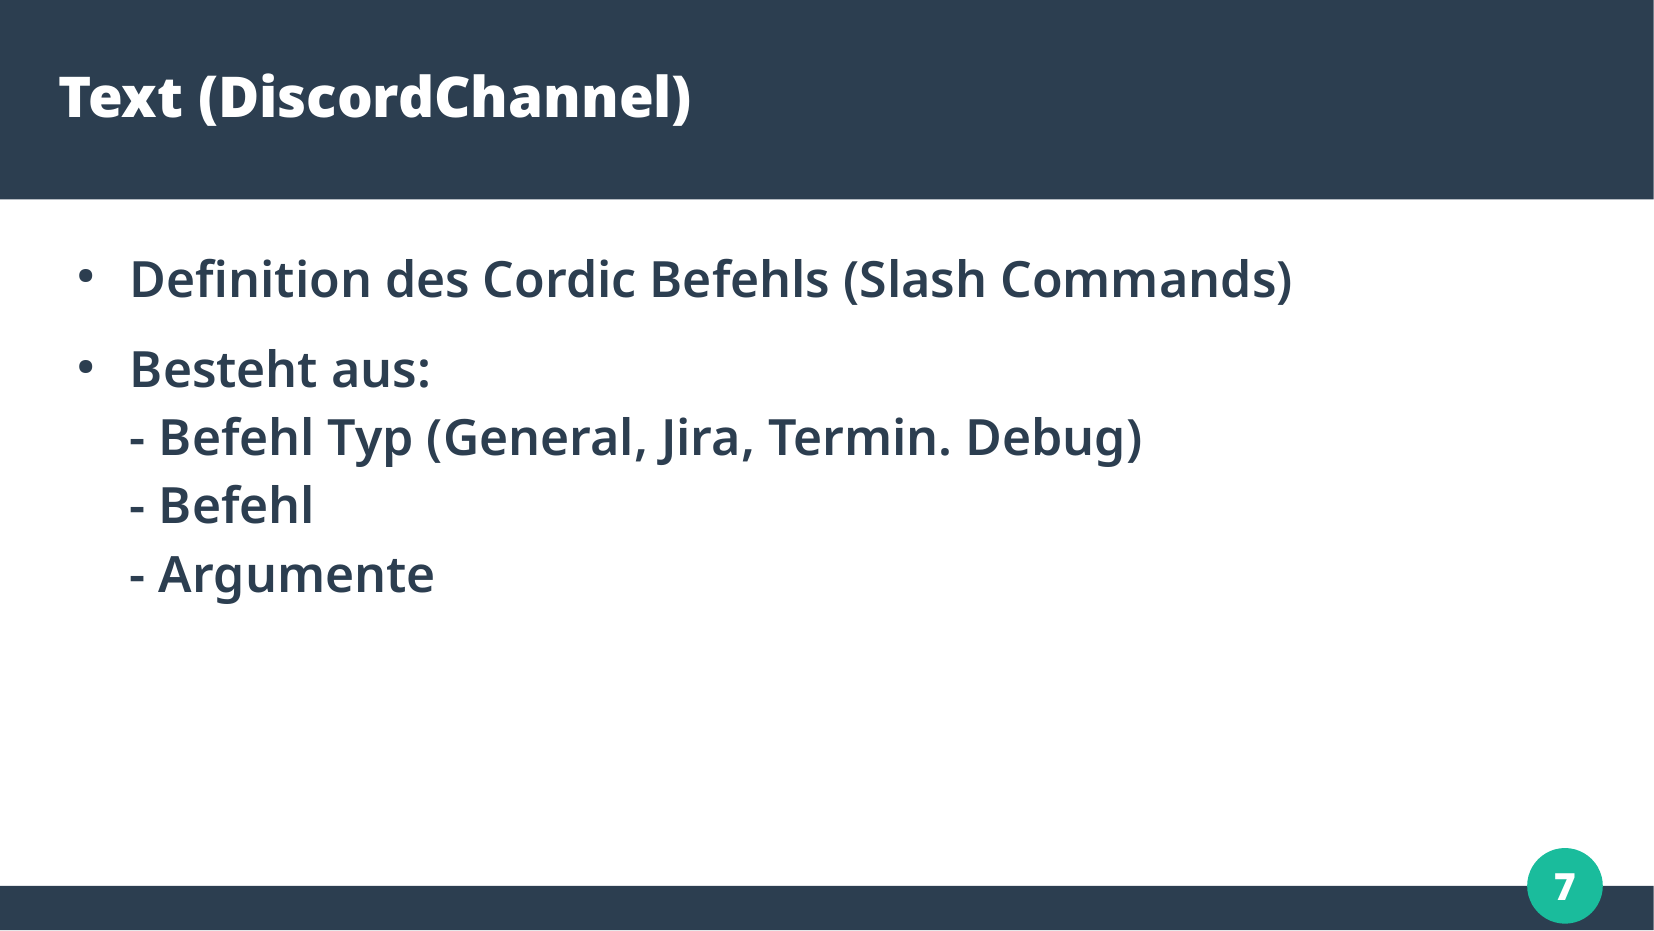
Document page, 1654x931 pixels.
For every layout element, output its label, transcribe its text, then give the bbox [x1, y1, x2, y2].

title Text (DiscordChannel) [59, 37, 1595, 155]
list Definition des Cordic Befehls (Slash Commands) Besteht aus: - Befehl Typ (General, Jira, Termin. Debug) - Befehl - Argumente [59, 243, 1595, 864]
